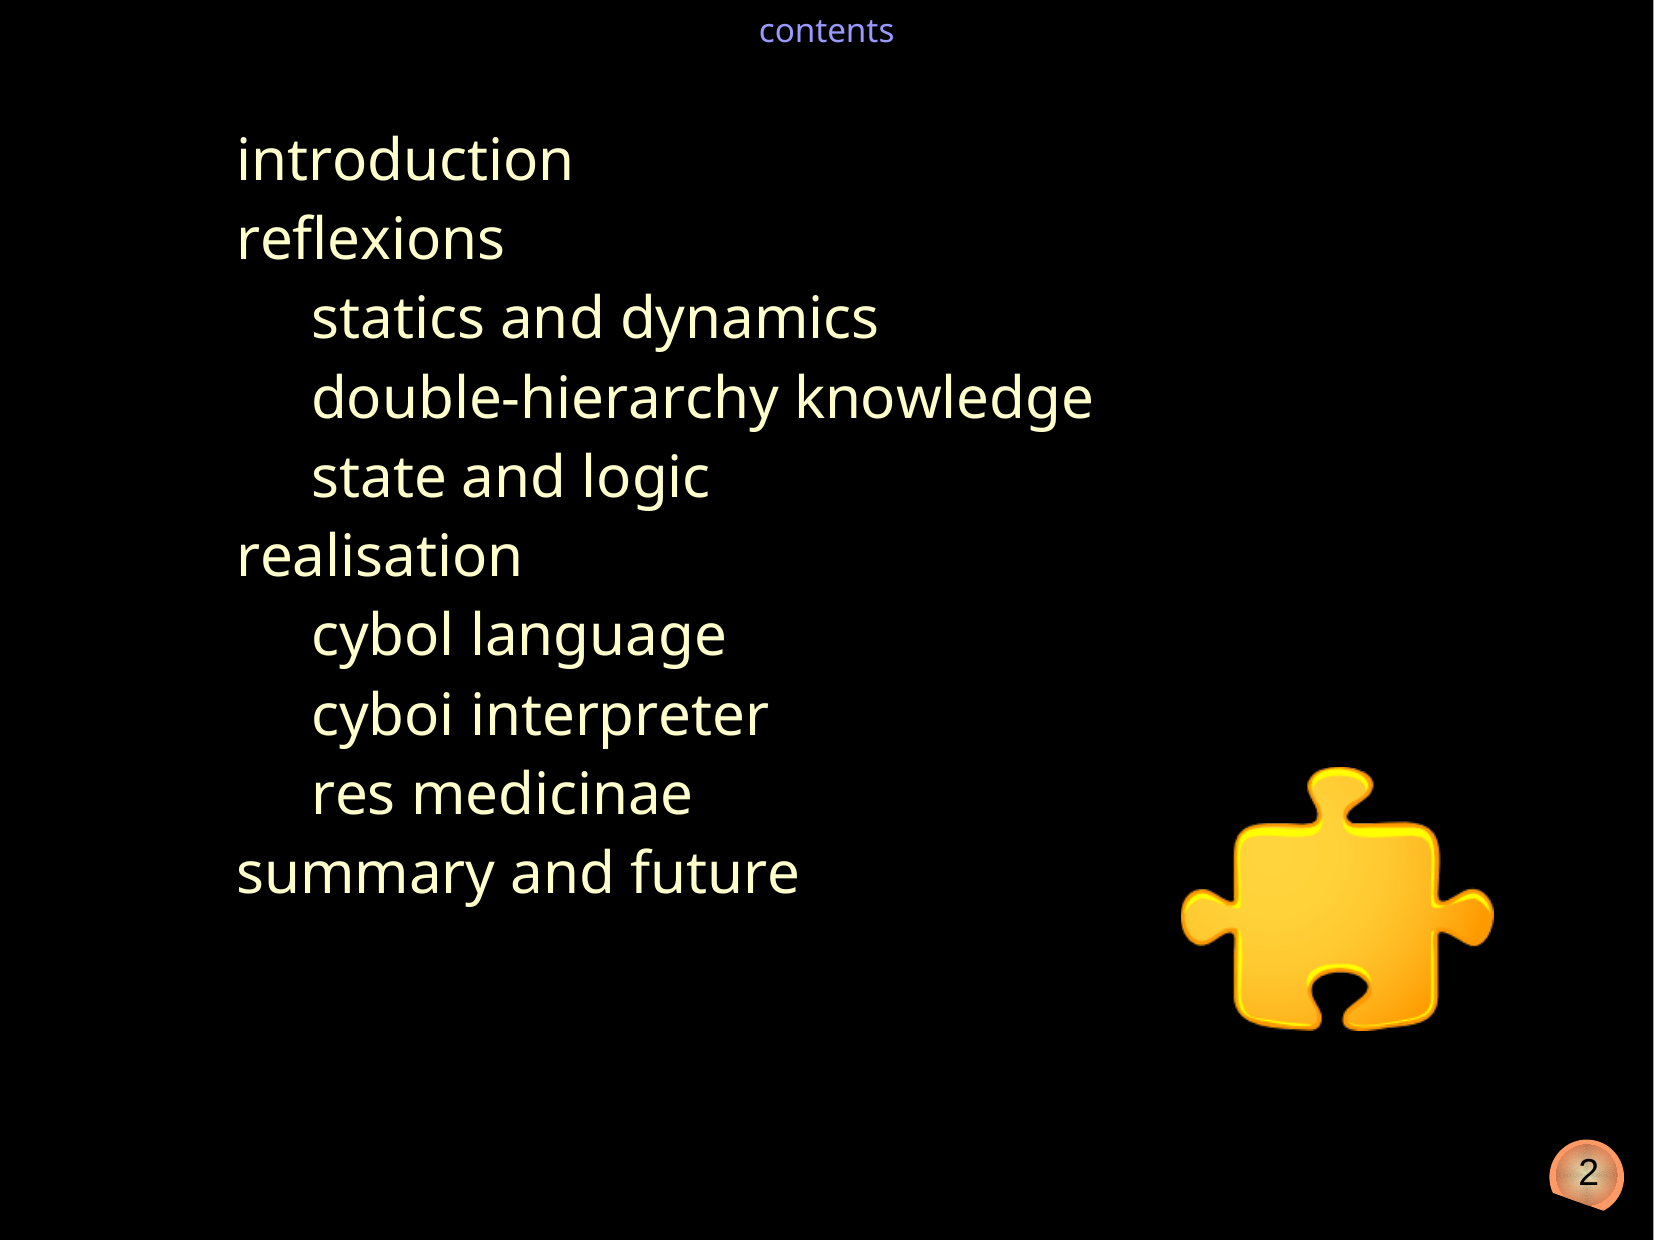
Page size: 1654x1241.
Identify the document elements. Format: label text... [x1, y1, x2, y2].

text_box contents [0, 0, 1654, 60]
text_box cyboi interpreter [1563, 1151, 1611, 1199]
picture [1181, 767, 1494, 1031]
text_box cybop (cybernetics oriented programming) [1558, 1147, 1615, 1204]
text_box introduction reflexions statics and dynamics double-hierarchy knowledge state and logic realisation cybol language cyboi interpreter res medicinae summary and future [236, 118, 1536, 1182]
